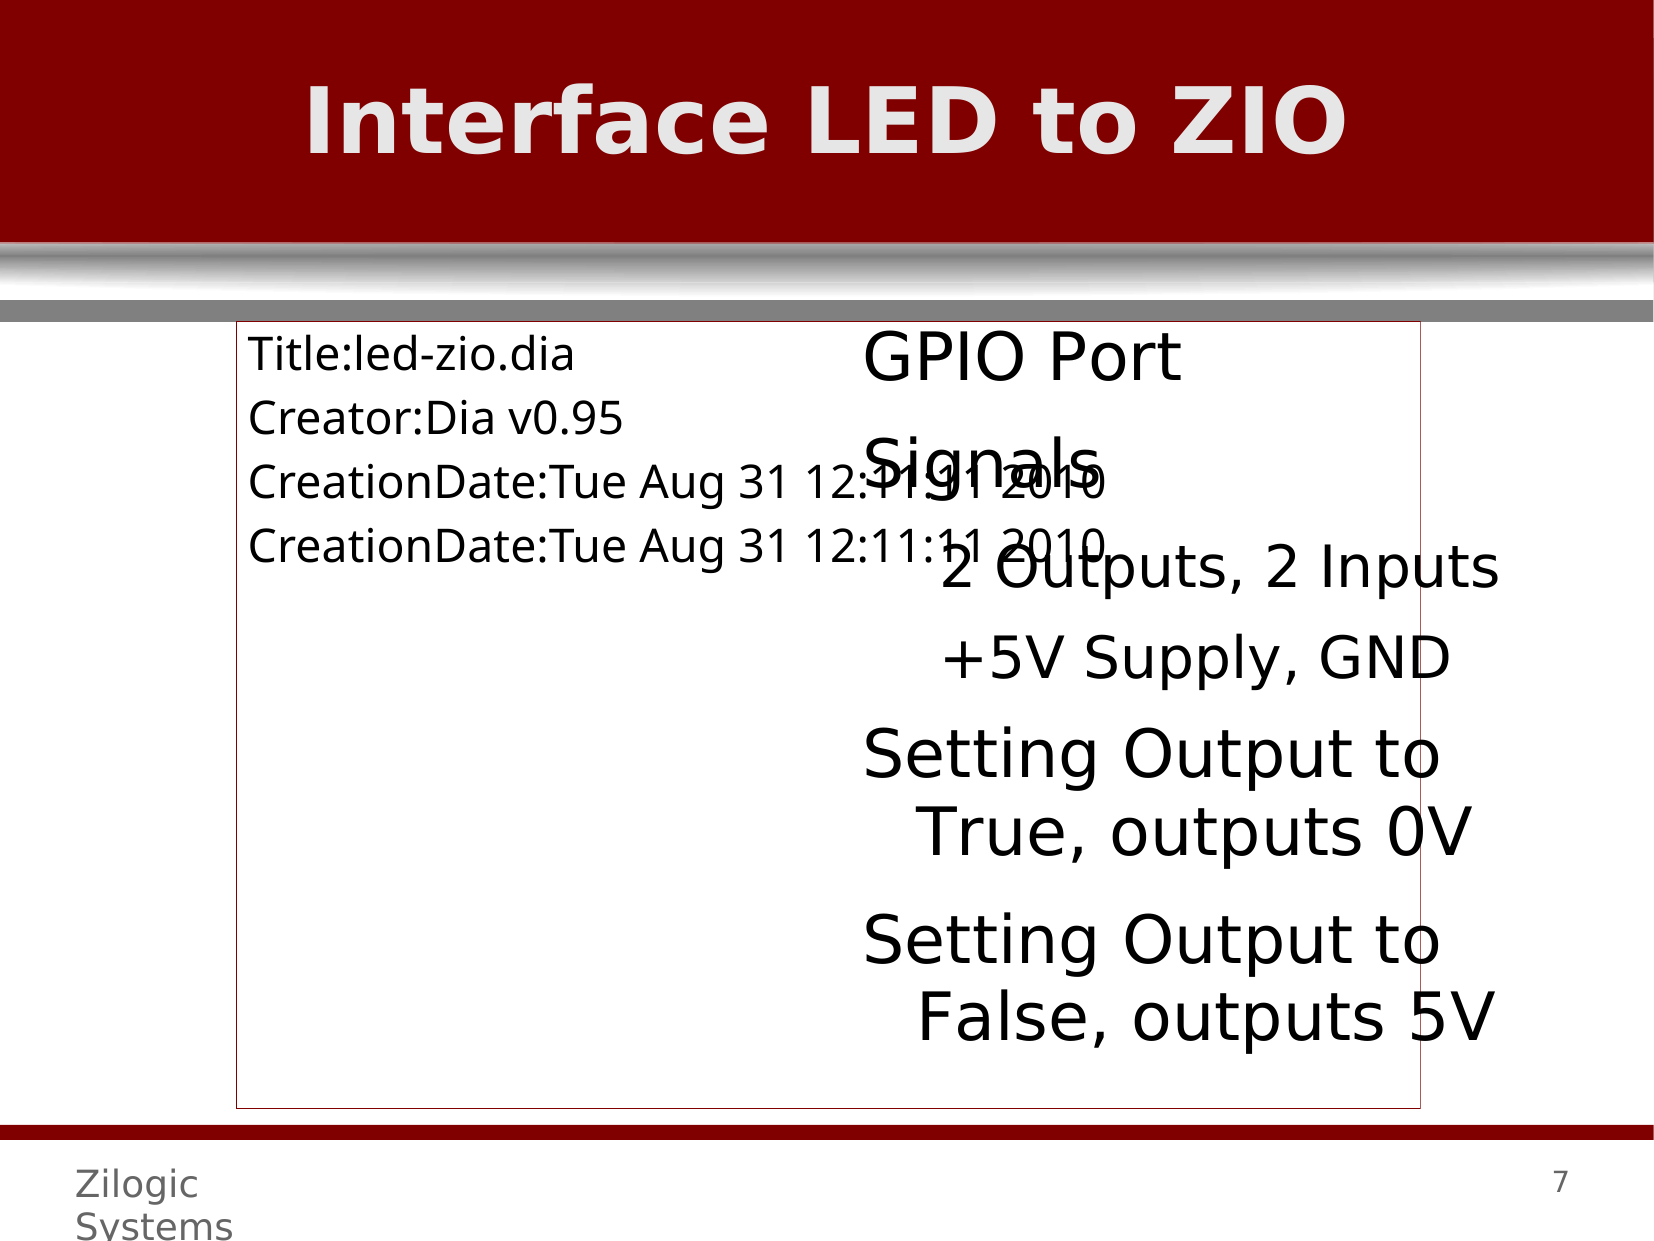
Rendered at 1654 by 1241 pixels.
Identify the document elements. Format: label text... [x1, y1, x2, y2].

picture [82, 472, 809, 956]
title Interface LED to ZIO [82, 18, 1571, 226]
list GPIO Port Signals 2 Outputs, 2 Inputs +5V Supply, GND Setting Output to True, outputs 0V Setting Output to False, outputs 5V [845, 318, 1572, 1094]
